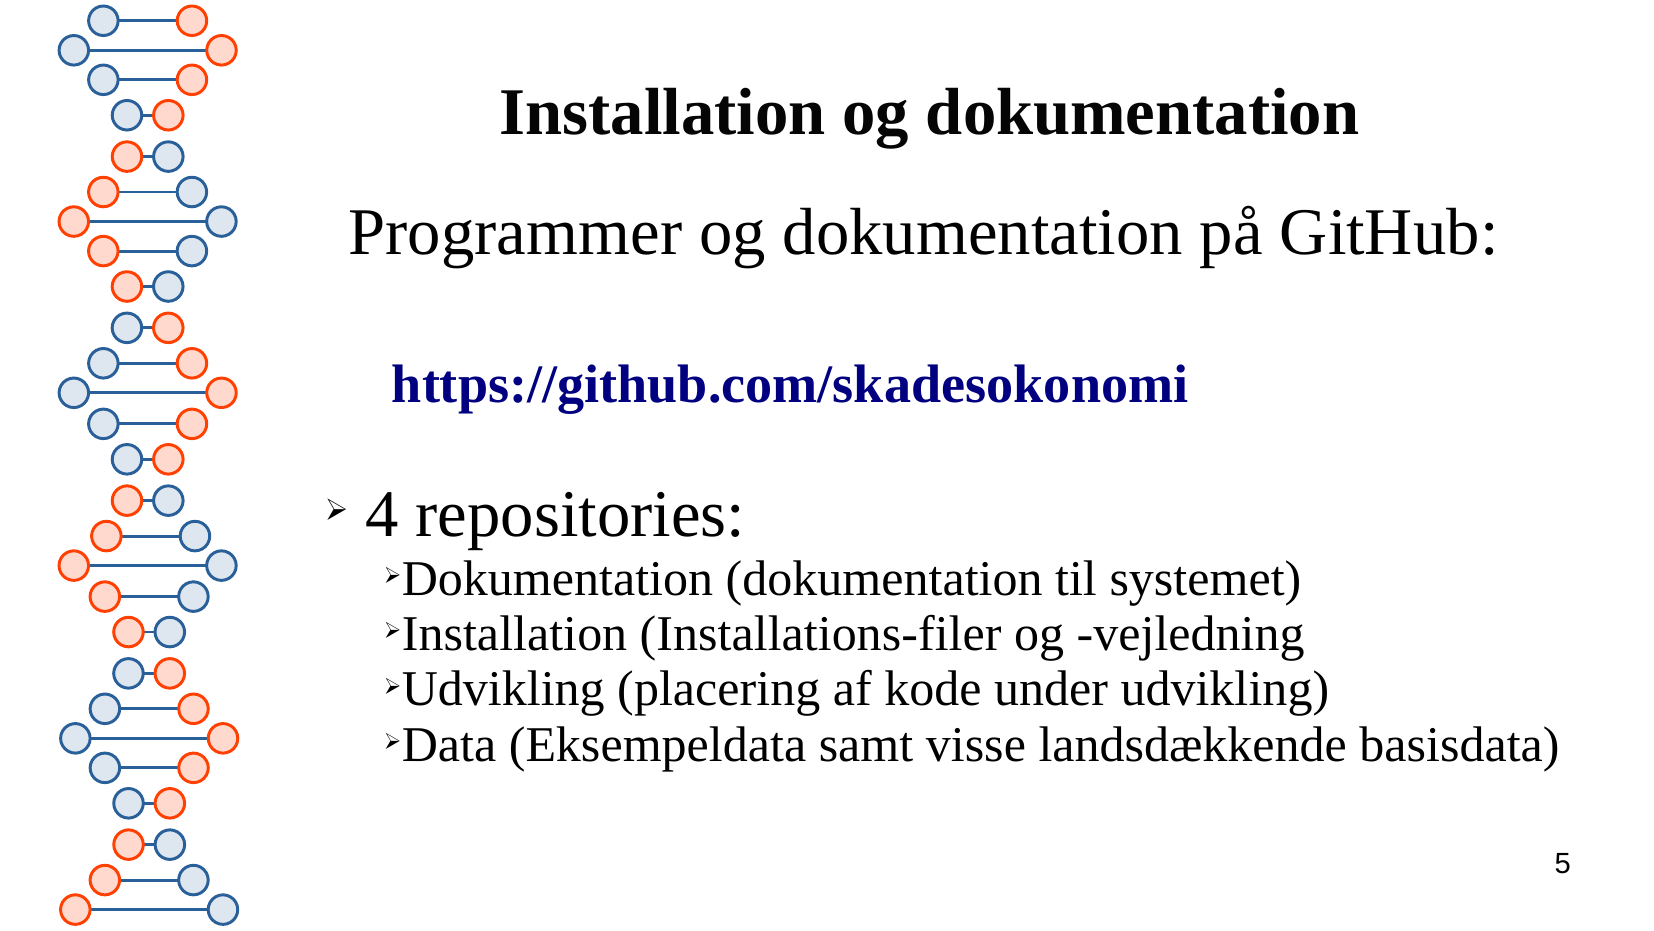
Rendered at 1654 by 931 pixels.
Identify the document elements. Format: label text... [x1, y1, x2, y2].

subtitle Programmer og dokumentation på GitHub: https://github.com/skadesokonomi 4 repositories: Dokumentation (dokumentation til systemet) Installation (Installations-filer og -vejledning Udvikling (placering af kode under udvikling) Data (Eksempeldata samt visse landsdækkende basisdata) [324, 169, 1654, 798]
title Installation og dokumentation [265, 35, 1595, 189]
